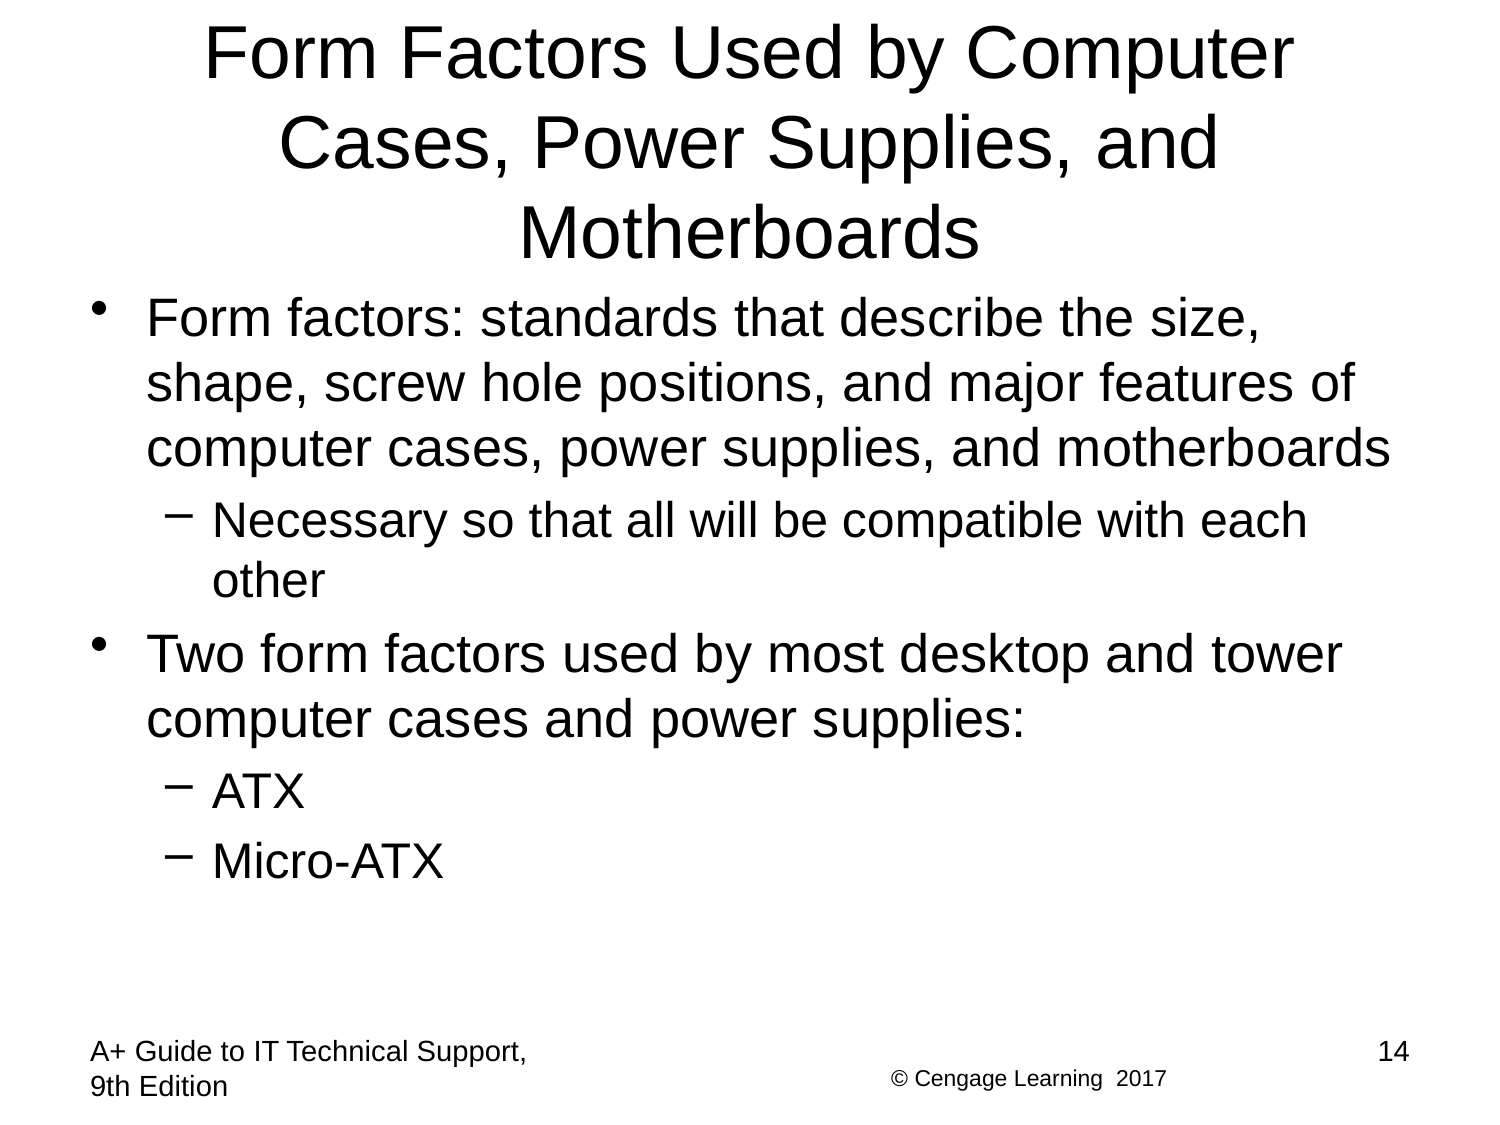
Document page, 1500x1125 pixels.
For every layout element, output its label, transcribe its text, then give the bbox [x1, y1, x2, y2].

slide_number <number> [1312, 1024, 1425, 1103]
footer A+ Guide to IT Technical Support, 9th Edition [75, 1024, 588, 1103]
list Form factors: standards that describe the size, shape, screw hole positions, and major features of computer cases, power supplies, and motherboards Necessary so that all will be compatible with each other Two form factors used by most desktop and tower computer cases and power supplies: ATX Micro-ATX [75, 275, 1425, 1005]
title Form Factors Used by Computer Cases, Power Supplies, and Motherboards [75, 45, 1425, 233]
